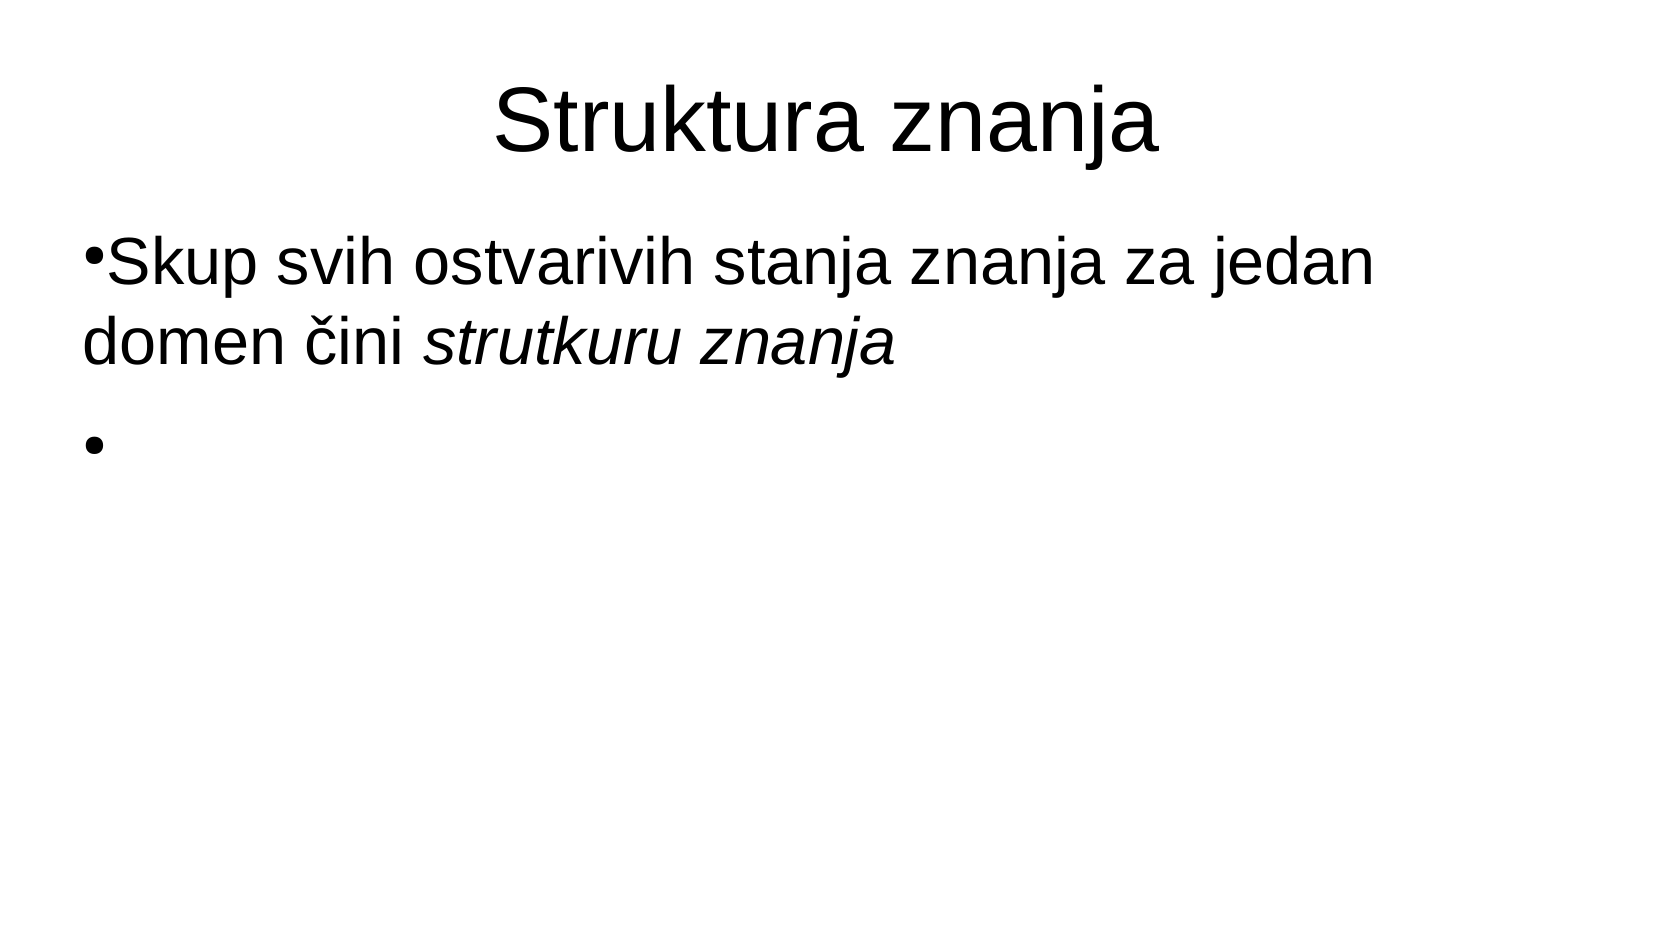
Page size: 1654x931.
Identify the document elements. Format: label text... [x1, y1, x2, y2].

title Struktura znanja [82, 37, 1571, 193]
list Skup svih ostvarivih stanja znanja za jedan domen čini strutkuru znanja [82, 217, 1571, 758]
